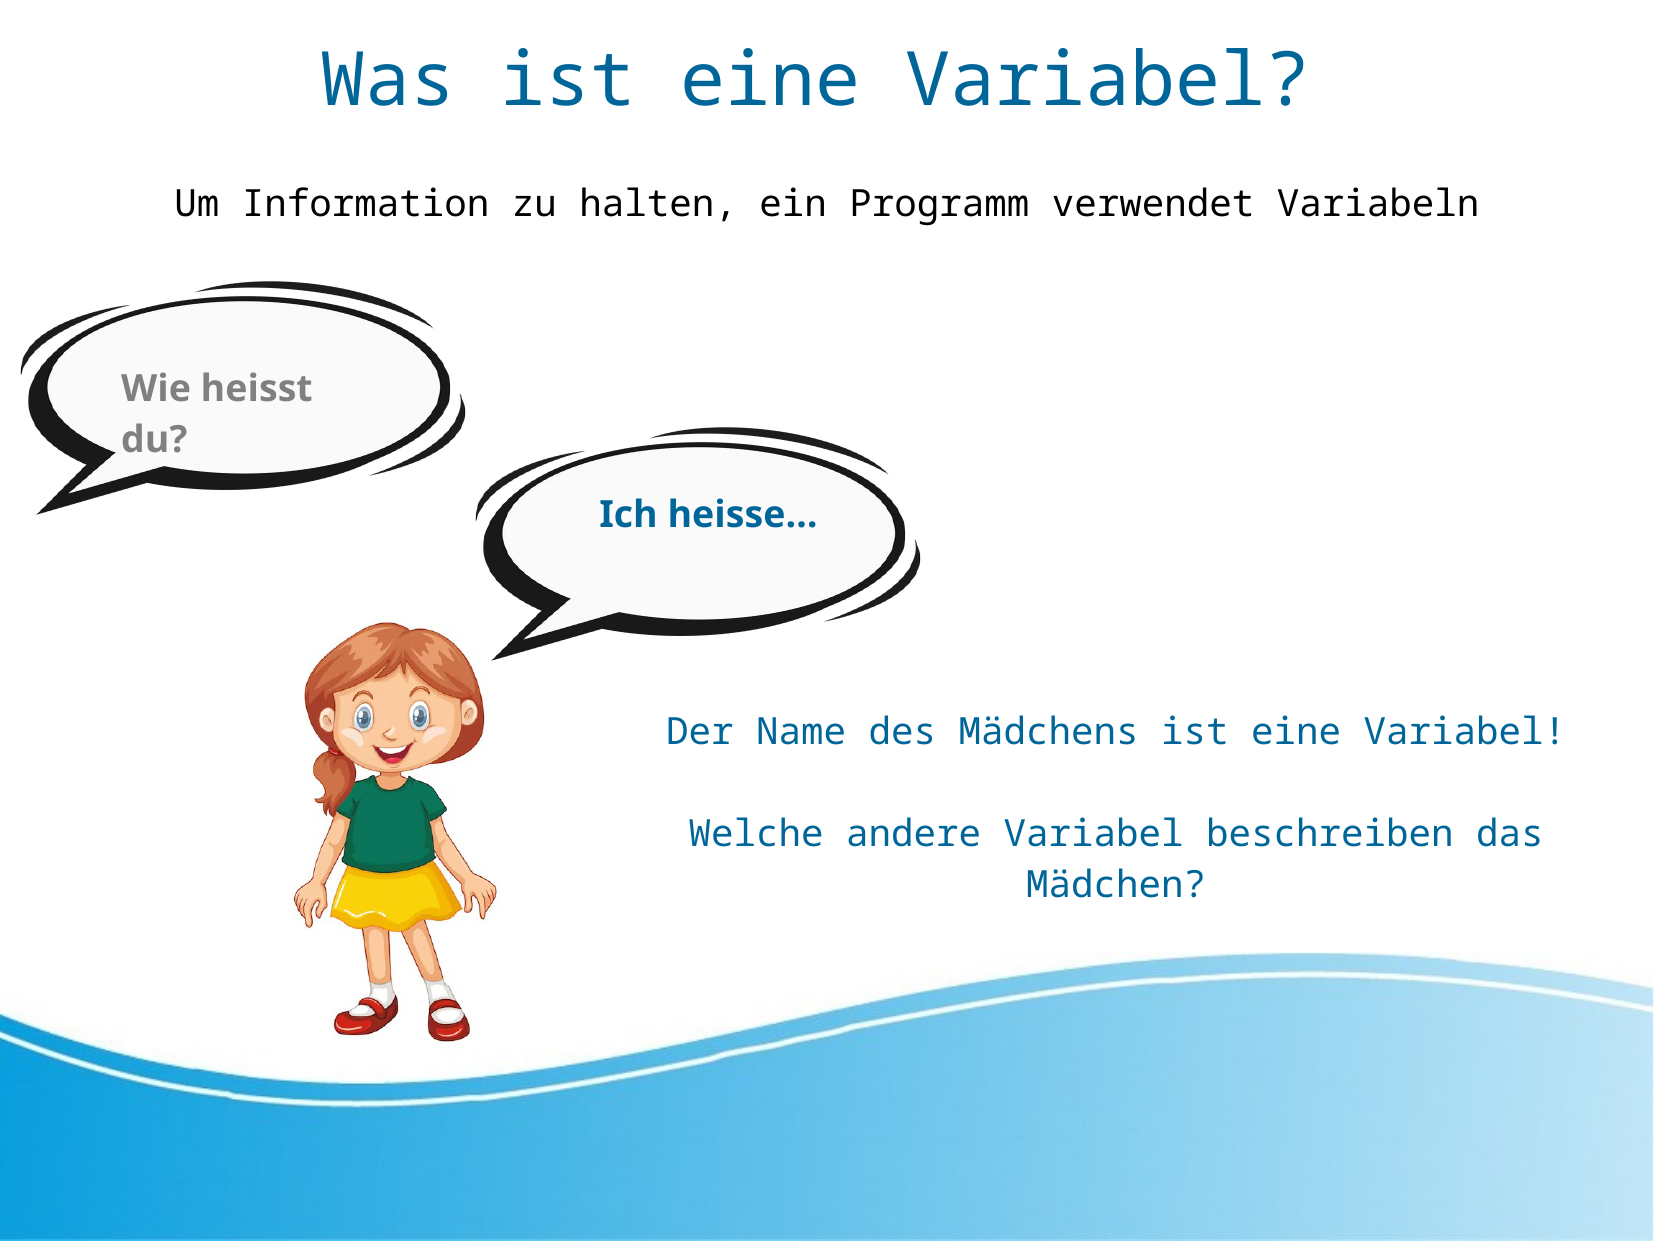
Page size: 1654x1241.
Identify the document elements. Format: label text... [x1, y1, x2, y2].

text_box Um Information zu halten, ein Programm verwendet Variabeln [91, 168, 1563, 284]
picture [0, 425, 1654, 1241]
text_box Wie heisst du? [106, 354, 390, 418]
picture [17, 279, 467, 517]
text_box Ich heisse… [566, 480, 851, 592]
text_box Der Name des Mädchens ist eine Variabel! Welche andere Variabel beschreiben das Mädchen? [614, 696, 1619, 862]
title Was ist eine Variabel? [70, 0, 1559, 154]
